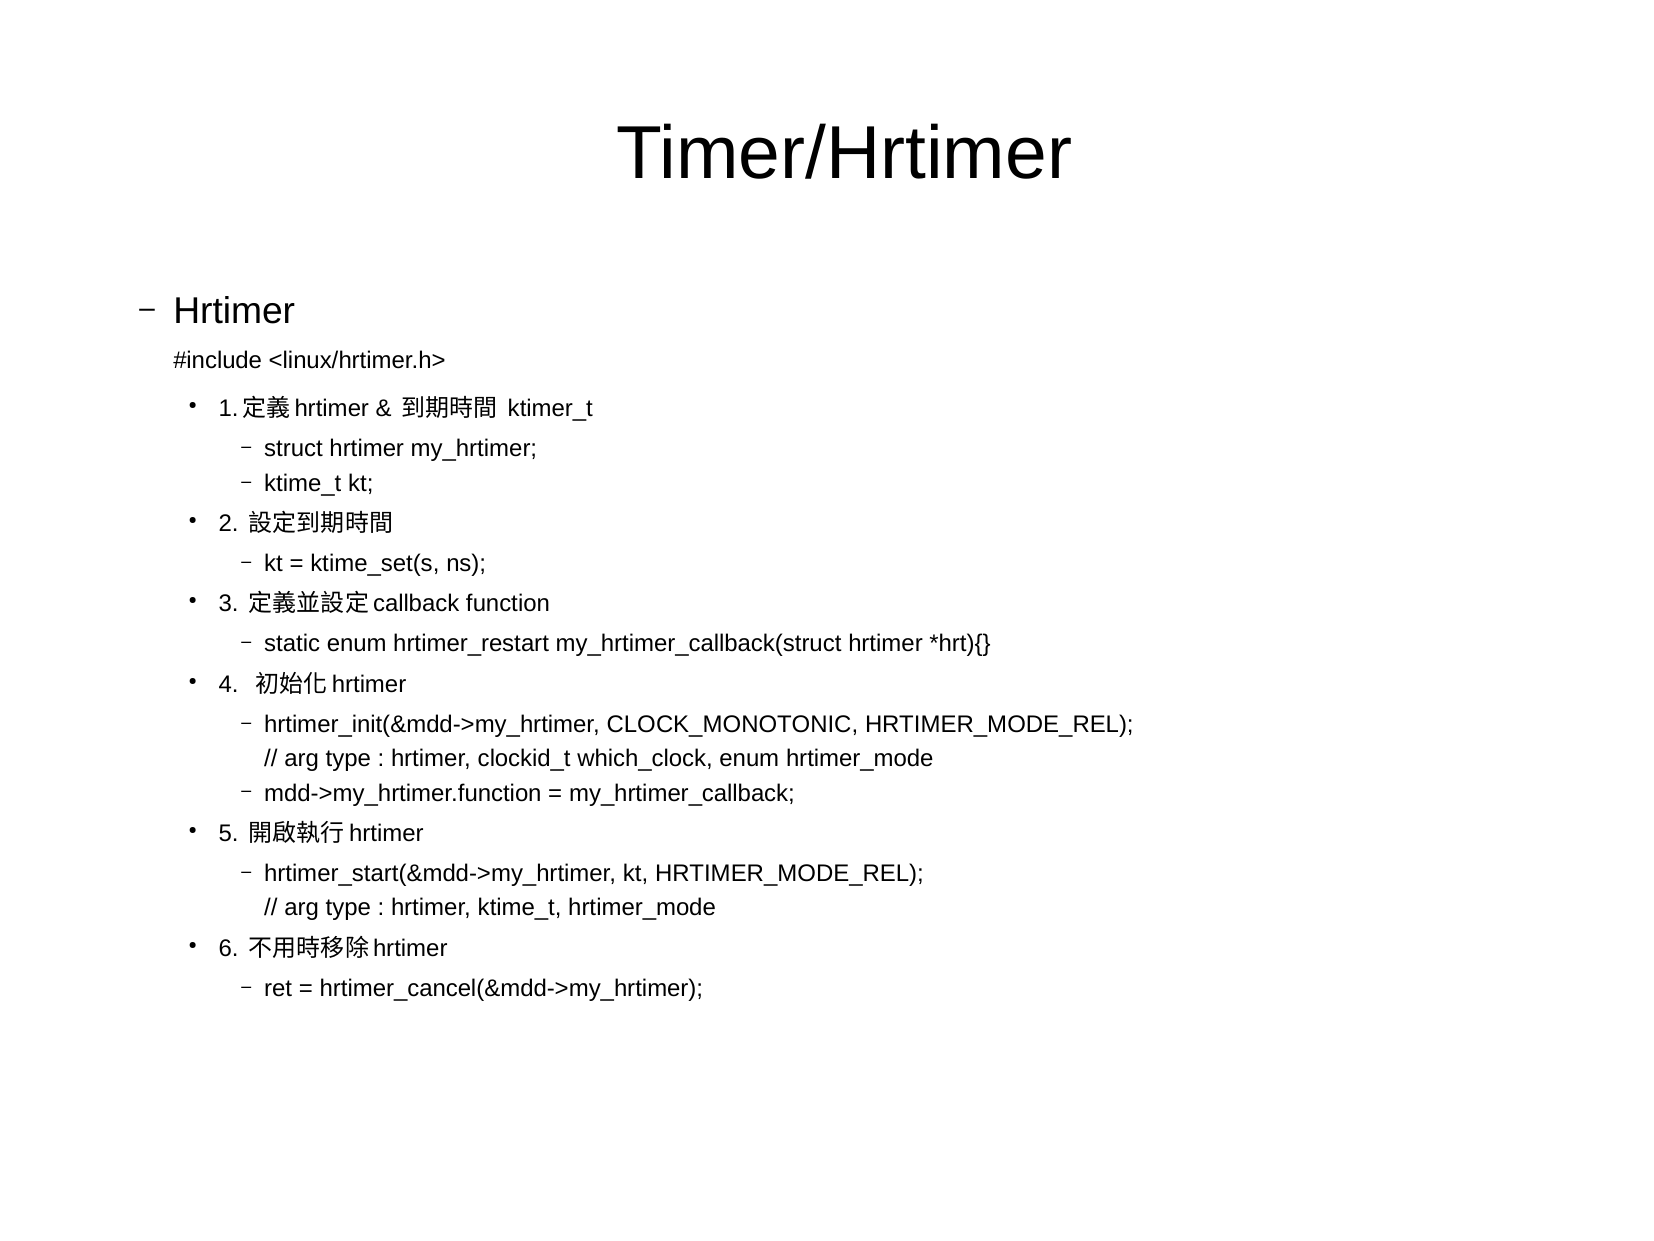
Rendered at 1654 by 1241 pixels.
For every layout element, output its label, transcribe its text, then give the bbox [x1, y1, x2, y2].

list Hrtimer #include <linux/hrtimer.h> 1.定義hrtimer & 到期時間 ktimer_t struct hrtimer my_hrtimer; ktime_t kt; 2. 設定到期時間 kt = ktime_set(s, ns); 3. 定義並設定callback function static enum hrtimer_restart my_hrtimer_callback(struct hrtimer *hrt){} 4. 初始化hrtimer hrtimer_init(&mdd->my_hrtimer, CLOCK_MONOTONIC, HRTIMER_MODE_REL); // arg type : hrtimer, clockid_t which_clock, enum hrtimer_mode mdd->my_hrtimer.function = my_hrtimer_callback; 5. 開啟執行hrtimer hrtimer_start(&mdd->my_hrtimer, kt, HRTIMER_MODE_REL); // arg type : hrtimer, ktime_t, hrtimer_mode 6. 不用時移除hrtimer ret = hrtimer_cancel(&mdd->my_hrtimer); [82, 290, 1571, 1010]
title Timer/Hrtimer [82, 49, 1571, 257]
